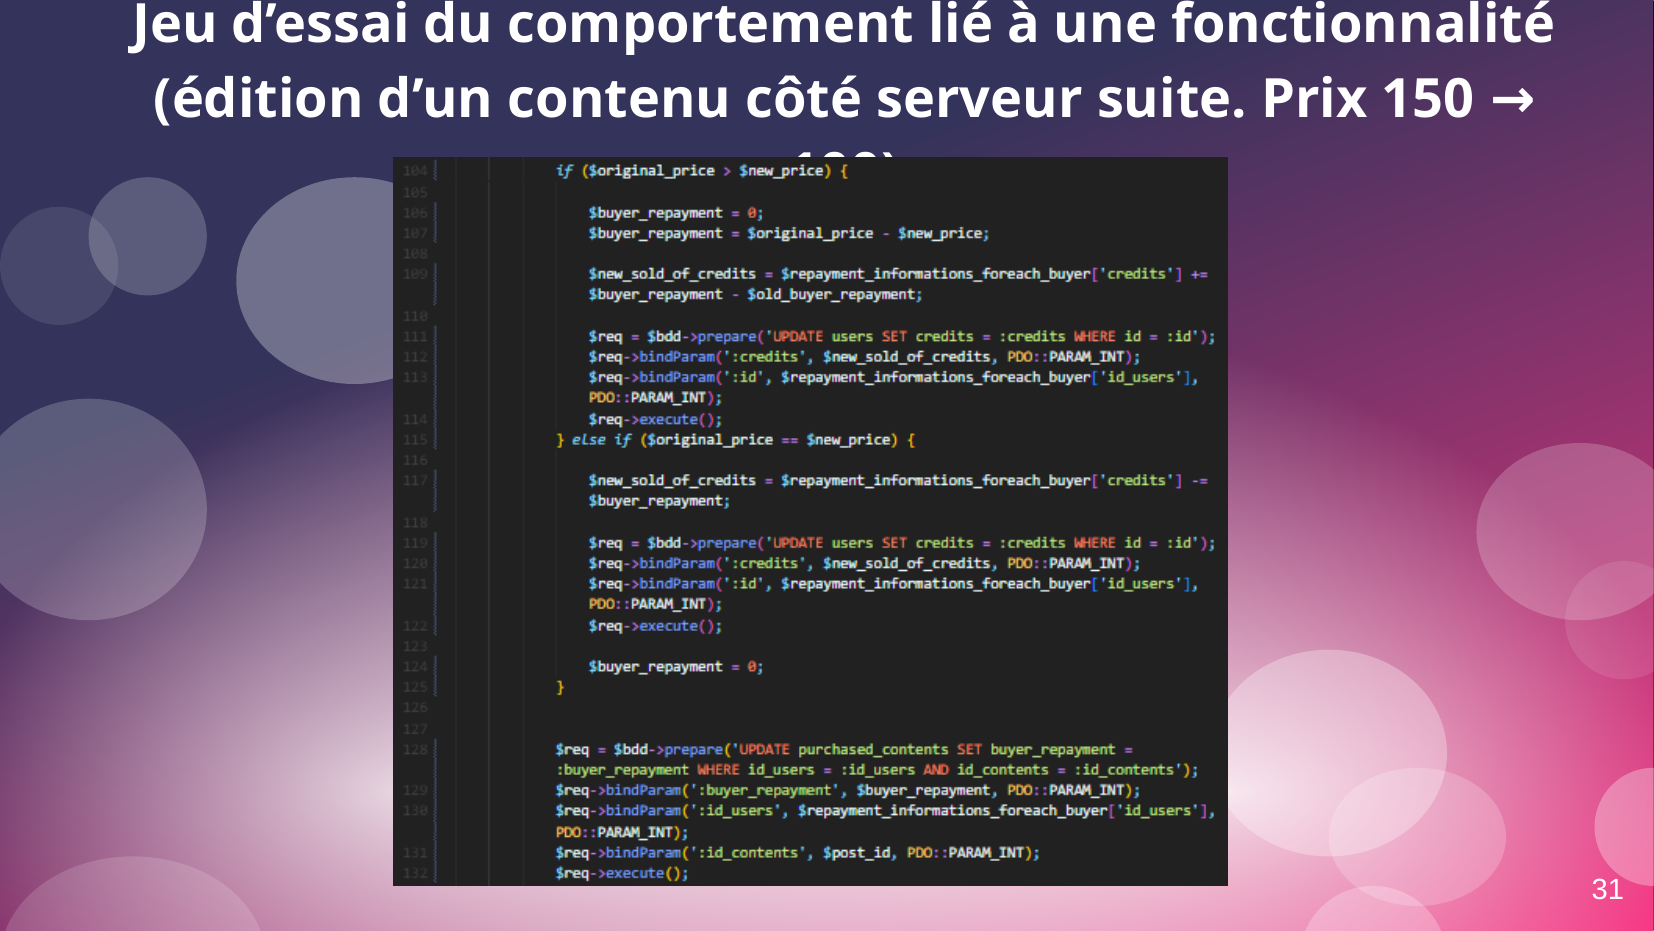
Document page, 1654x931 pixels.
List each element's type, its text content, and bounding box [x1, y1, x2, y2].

picture [393, 157, 1228, 886]
title Jeu d’essai du comportement lié à une fonctionnalité (édition d’un contenu côté serveur suite. Prix 150 → 100) [88, 14, 1565, 178]
